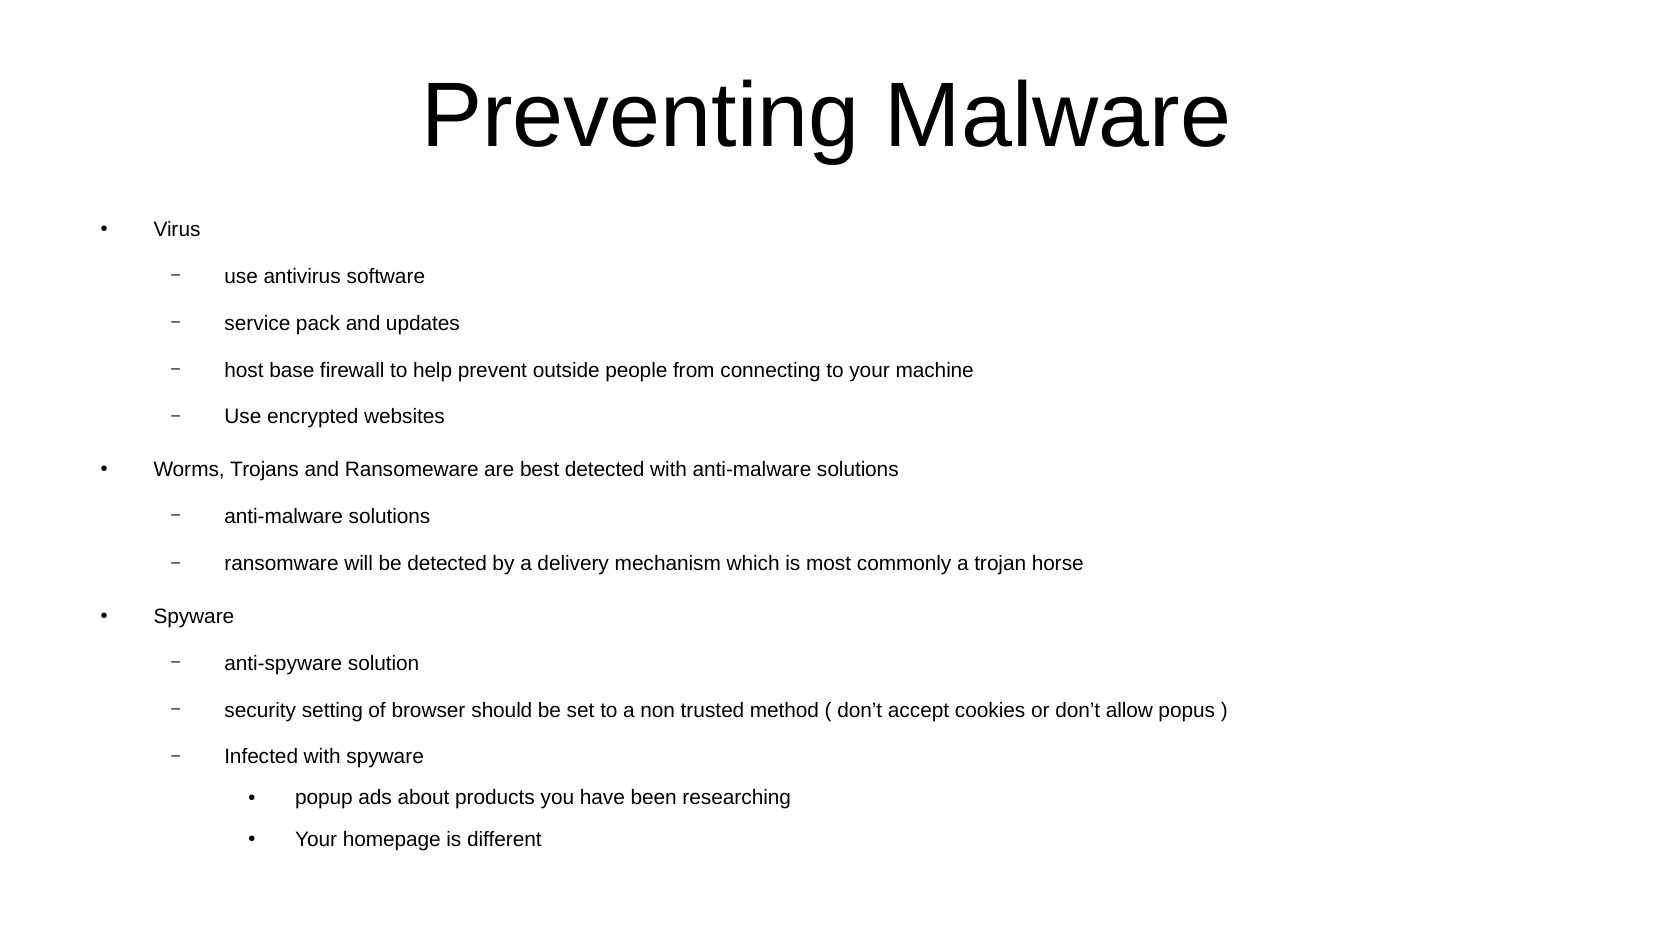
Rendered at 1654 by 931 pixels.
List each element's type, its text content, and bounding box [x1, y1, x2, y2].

title Preventing Malware [82, 37, 1571, 193]
list Virus use antivirus software service pack and updates host base firewall to help prevent outside people from connecting to your machine Use encrypted websites Worms, Trojans and Ransomeware are best detected with anti-malware solutions anti-malware solutions ransomware will be detected by a delivery mechanism which is most commonly a trojan horse Spyware anti-spyware solution security setting of browser should be set to a non trusted method ( don’t accept cookies or don’t allow popus ) Infected with spyware popup ads about products you have been researching Your homepage is different [82, 217, 1636, 901]
